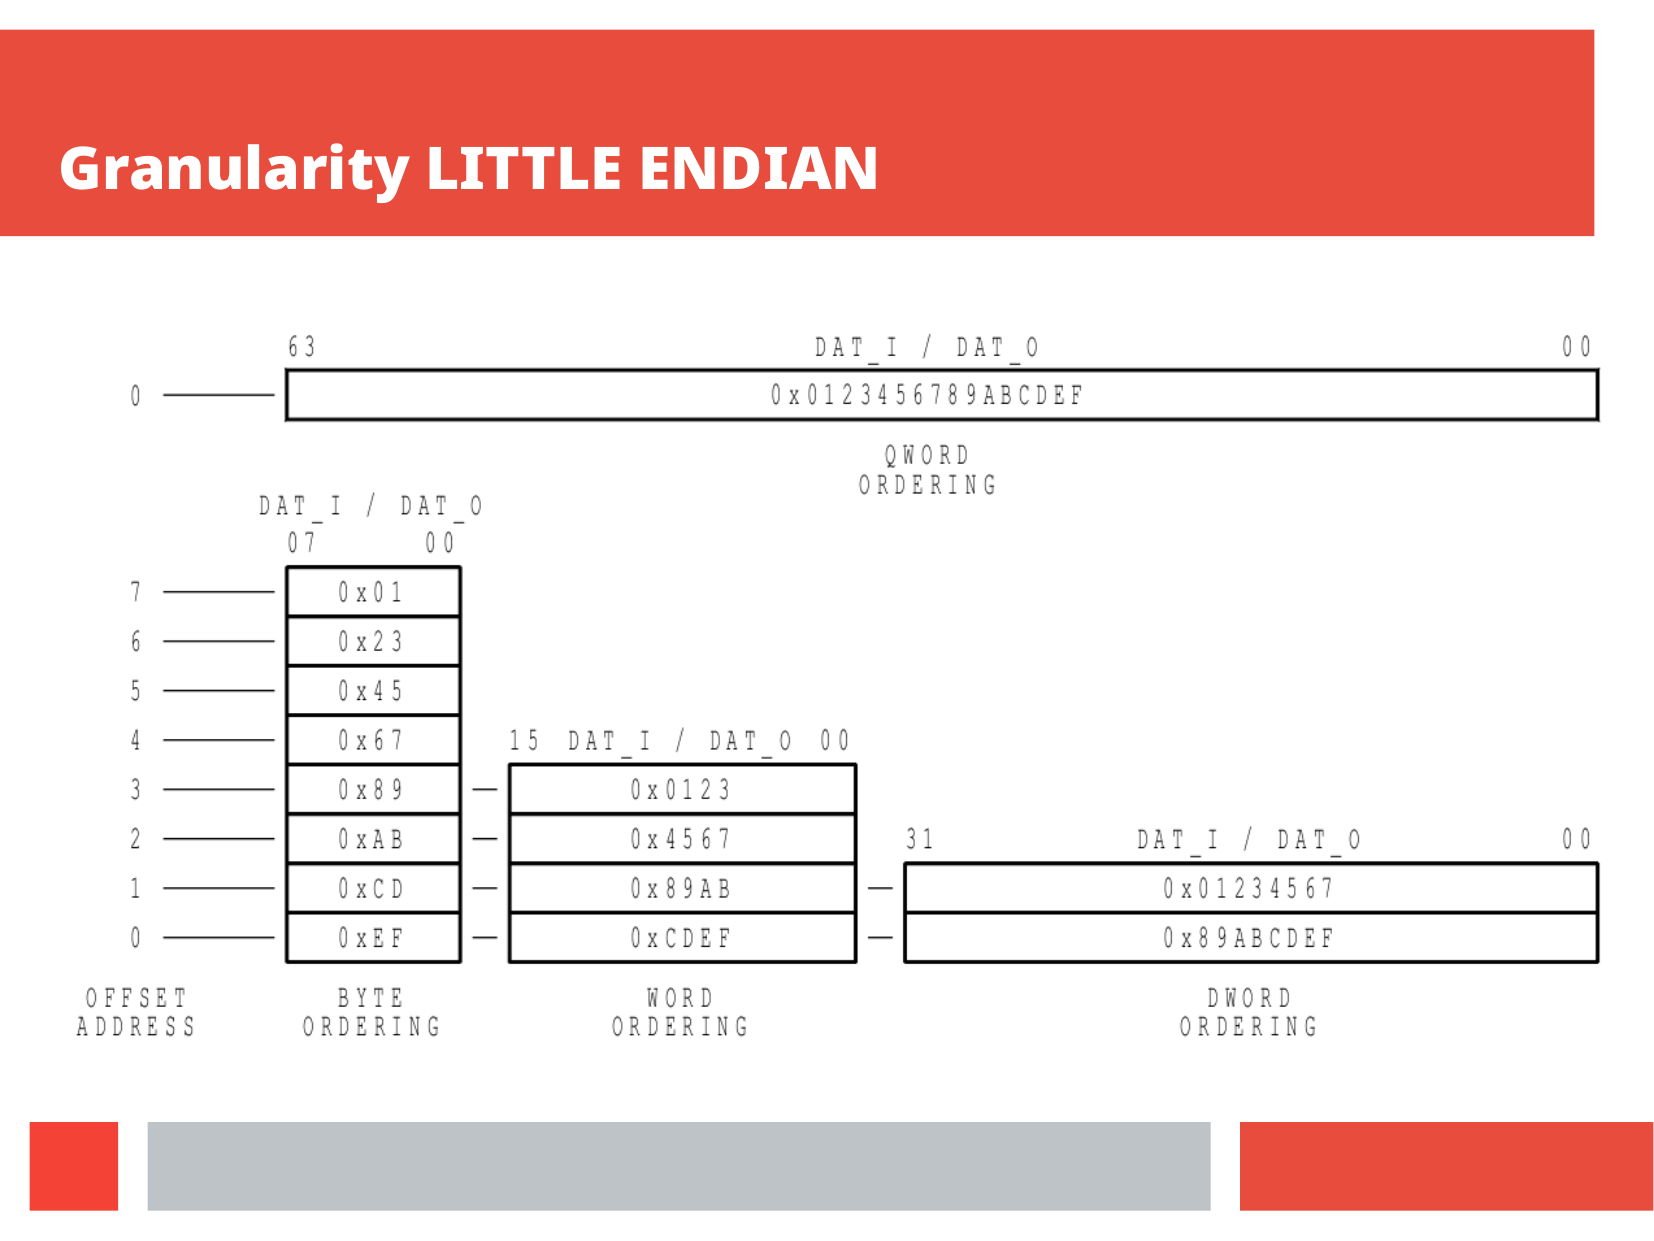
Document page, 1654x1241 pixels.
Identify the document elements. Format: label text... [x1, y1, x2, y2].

picture [0, 269, 1636, 1052]
title Granularity LITTLE ENDIAN [59, 59, 1595, 207]
